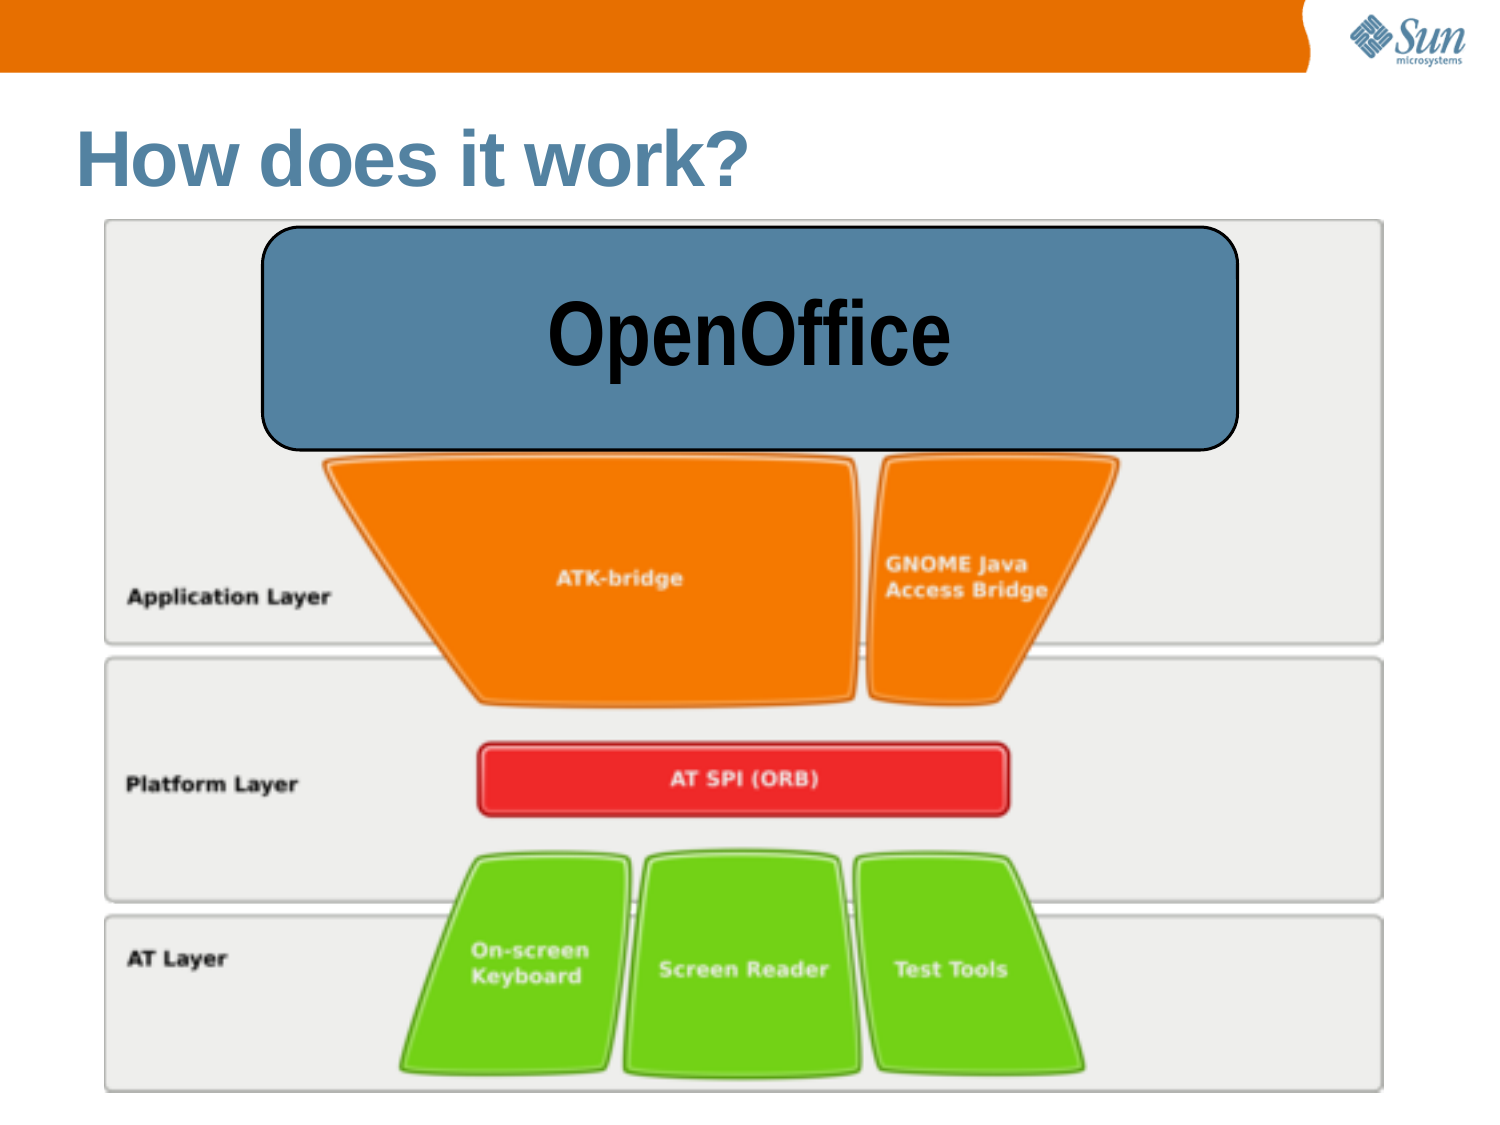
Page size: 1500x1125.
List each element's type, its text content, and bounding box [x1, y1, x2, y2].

text_box OpenOffice [262, 227, 1238, 451]
title How does it work? [75, 122, 1438, 228]
picture [0, 0, 1500, 75]
picture [104, 219, 1384, 1093]
